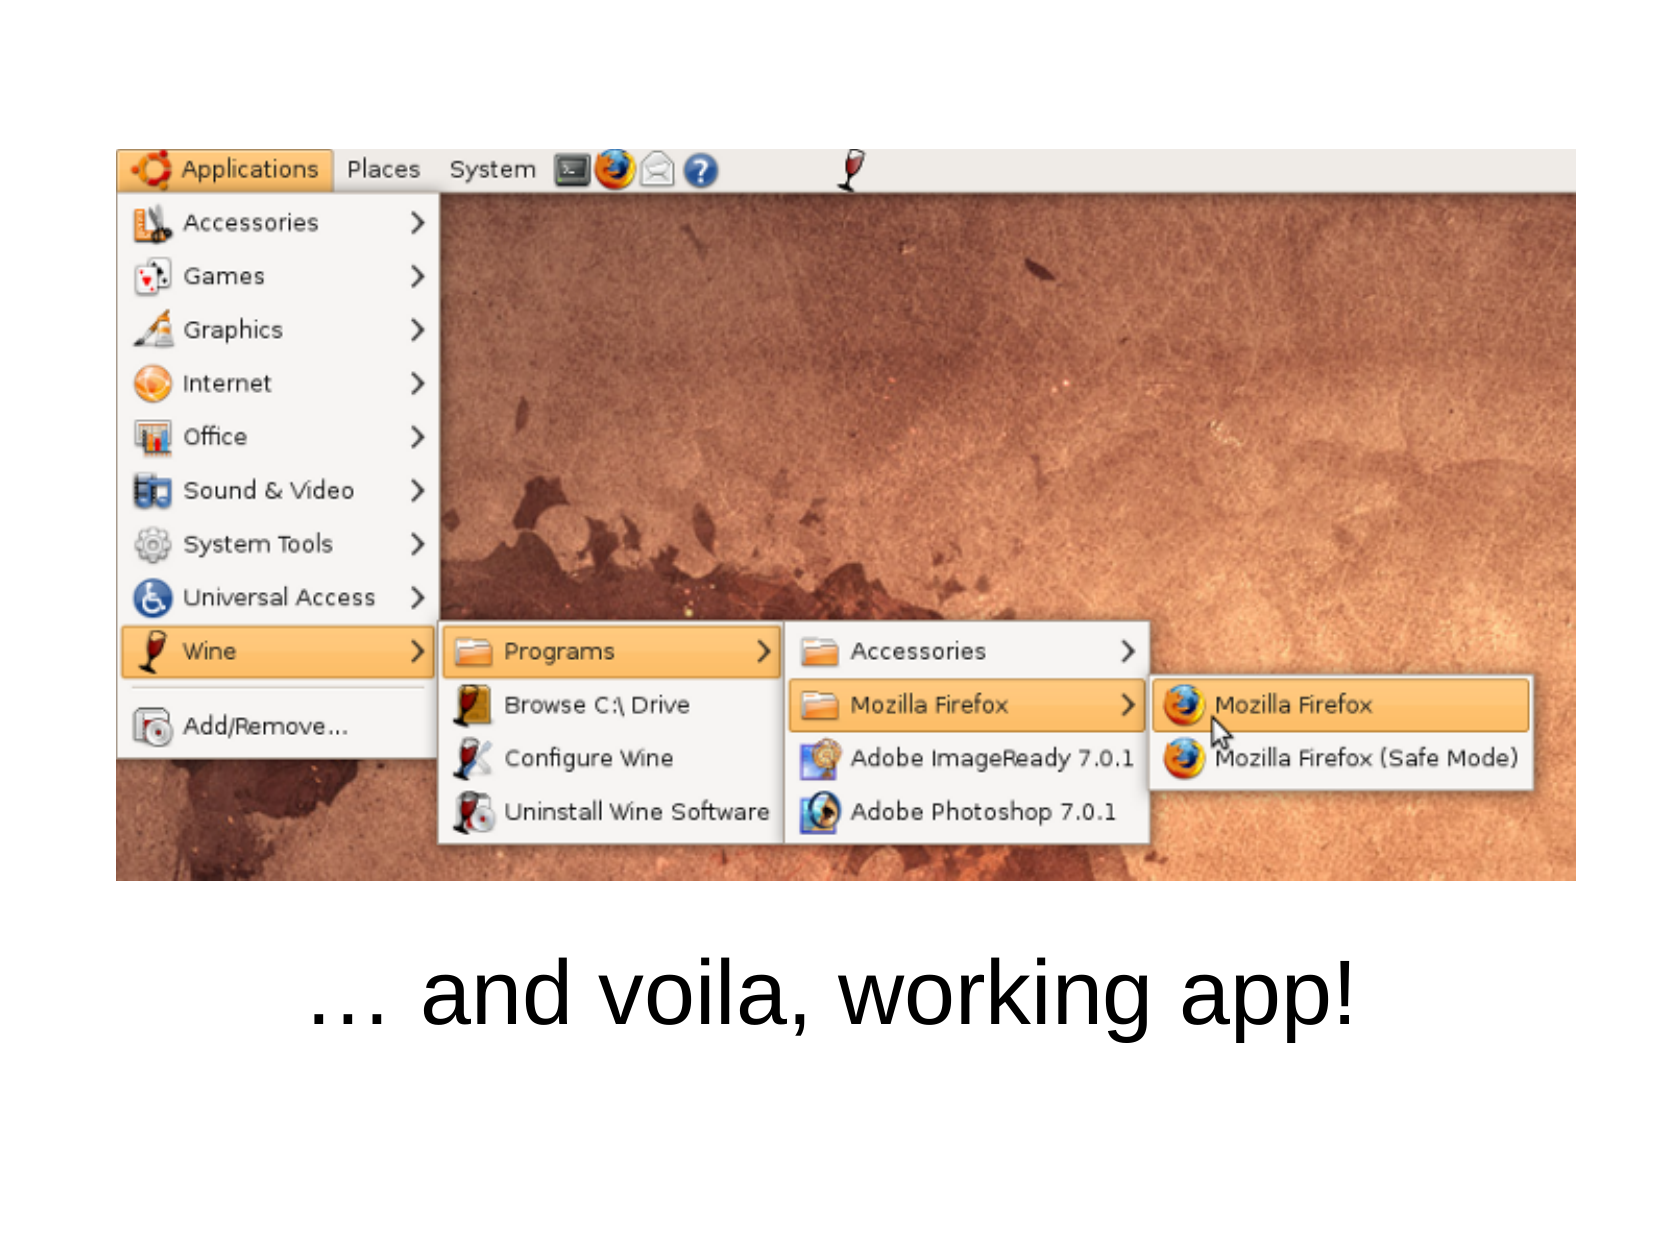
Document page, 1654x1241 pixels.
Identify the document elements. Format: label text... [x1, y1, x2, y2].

picture [116, 149, 1576, 881]
title … and voila, working app! [86, 900, 1575, 1093]
